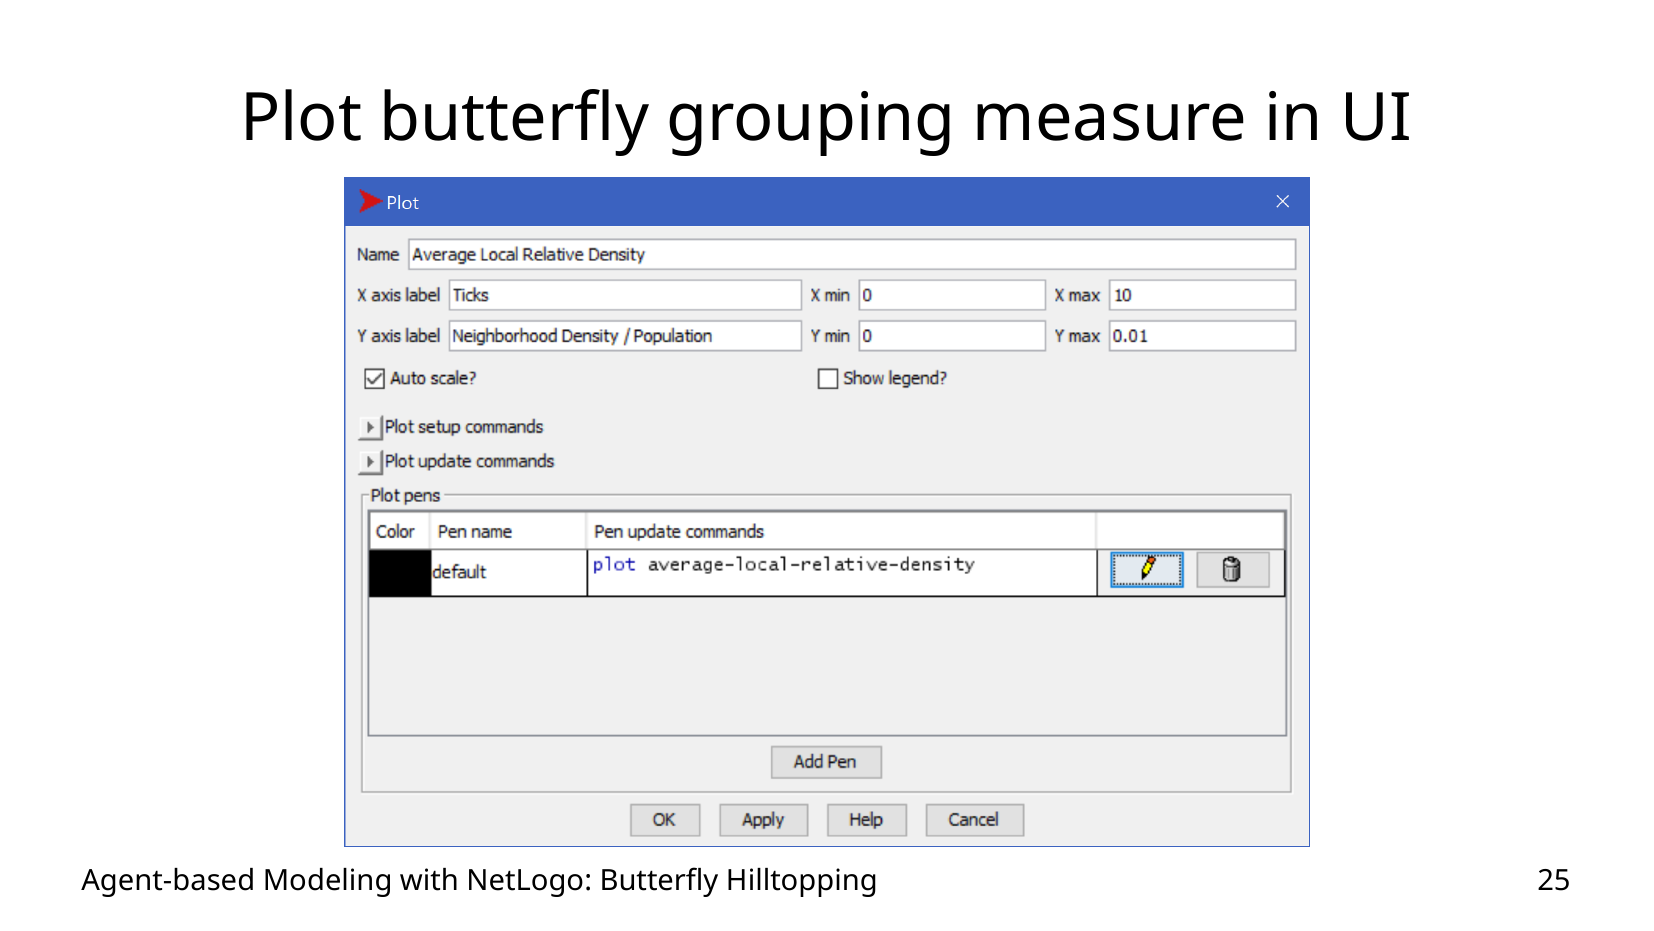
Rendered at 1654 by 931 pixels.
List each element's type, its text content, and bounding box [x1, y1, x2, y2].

title Plot butterfly grouping measure in UI [82, 37, 1571, 193]
picture [344, 177, 1310, 847]
